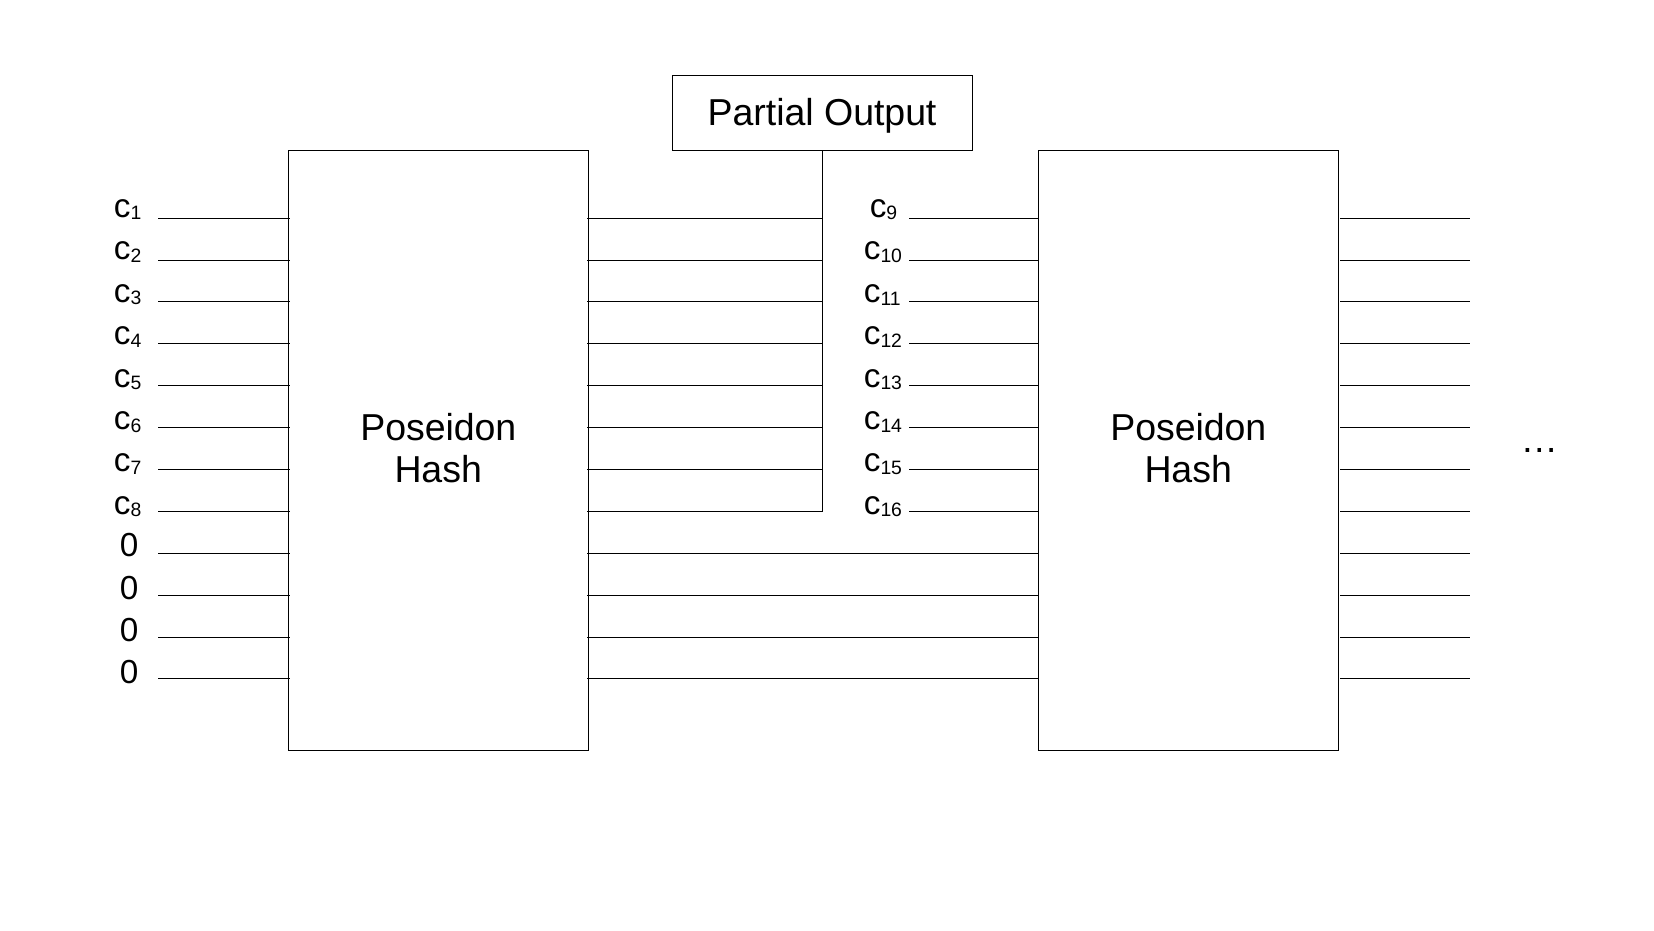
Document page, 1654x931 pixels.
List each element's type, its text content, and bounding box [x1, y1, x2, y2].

text_box c7 [99, 434, 175, 476]
text_box 0 [105, 561, 181, 604]
text_box Partial Output [672, 75, 973, 151]
text_box 0 [105, 519, 181, 561]
text_box c1 [99, 180, 175, 222]
text_box c2 [99, 222, 175, 264]
text_box 0 [105, 646, 181, 699]
text_box c6 [99, 392, 175, 434]
text_box c8 [99, 476, 175, 529]
text_box 0 [105, 604, 181, 646]
text_box c14 [849, 392, 925, 434]
text_box c11 [849, 264, 925, 307]
text_box … [1505, 411, 1626, 511]
text_box Poseidon Hash [333, 399, 544, 540]
text_box c9 [855, 180, 931, 232]
text_box c13 [849, 349, 925, 392]
text_box c15 [849, 434, 925, 476]
text_box c3 [99, 264, 175, 307]
text_box Poseidon Hash [1083, 399, 1294, 541]
text_box c10 [849, 222, 925, 264]
text_box c4 [99, 307, 175, 349]
text_box c5 [99, 349, 175, 392]
text_box c16 [849, 476, 925, 529]
text_box c12 [849, 307, 925, 349]
